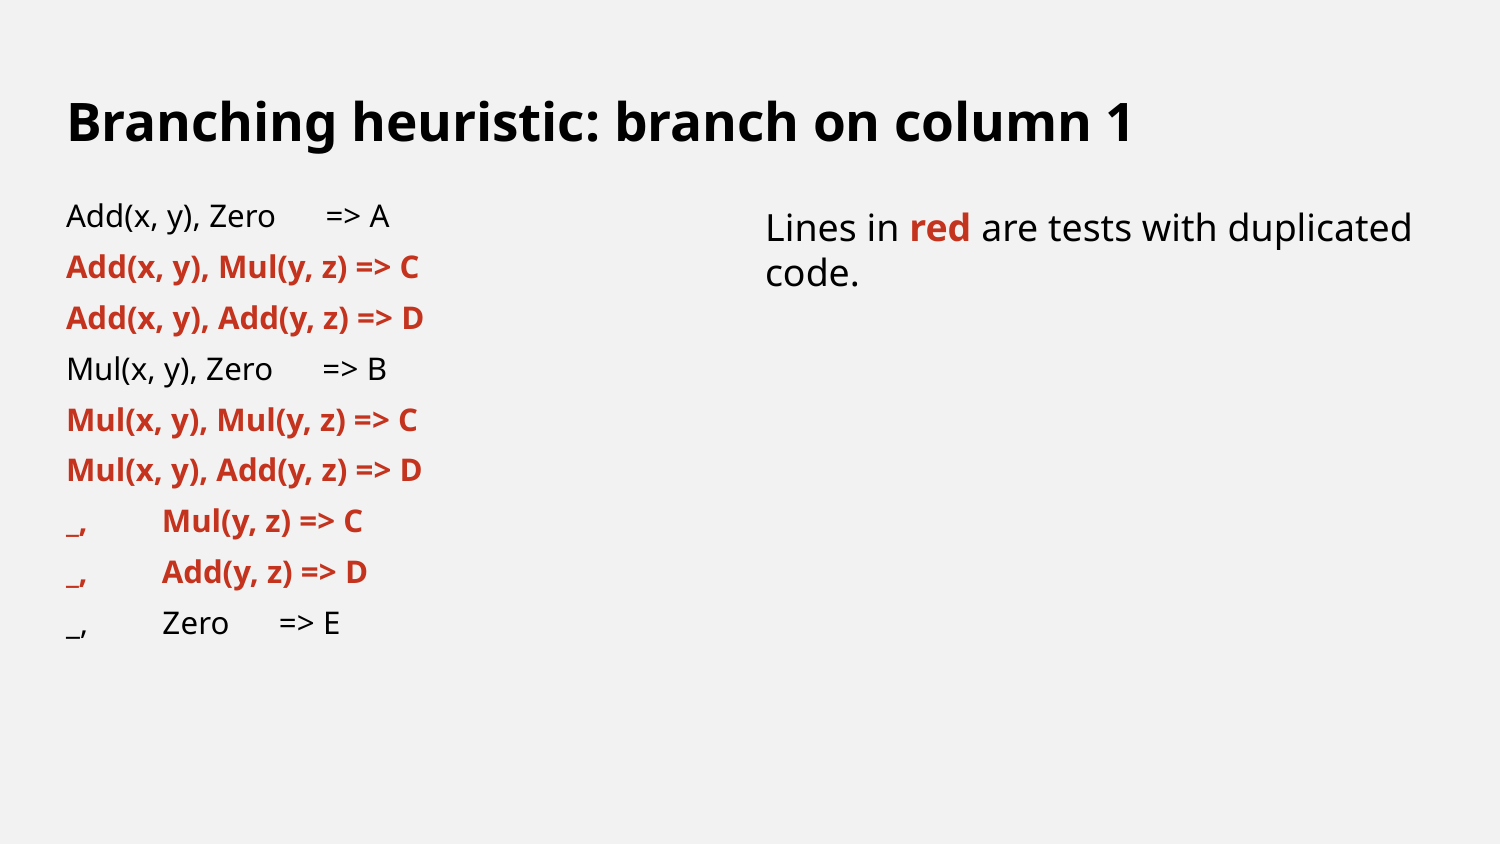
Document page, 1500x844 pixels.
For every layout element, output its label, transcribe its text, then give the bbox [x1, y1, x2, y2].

title Branching heuristic: branch on column 1 [51, 72, 1449, 167]
text_box Lines in red are tests with duplicated code. [749, 188, 1449, 750]
list Add(x, y), Zero => A Add(x, y), Mul(y, z) => C Add(x, y), Add(y, z) => D Mul(x, y), Zero => B Mul(x, y), Mul(y, z) => C Mul(x, y), Add(y, z) => D _, Mul(y, z) => C _, Add(y, z) => D _, Zero => E [51, 189, 750, 798]
